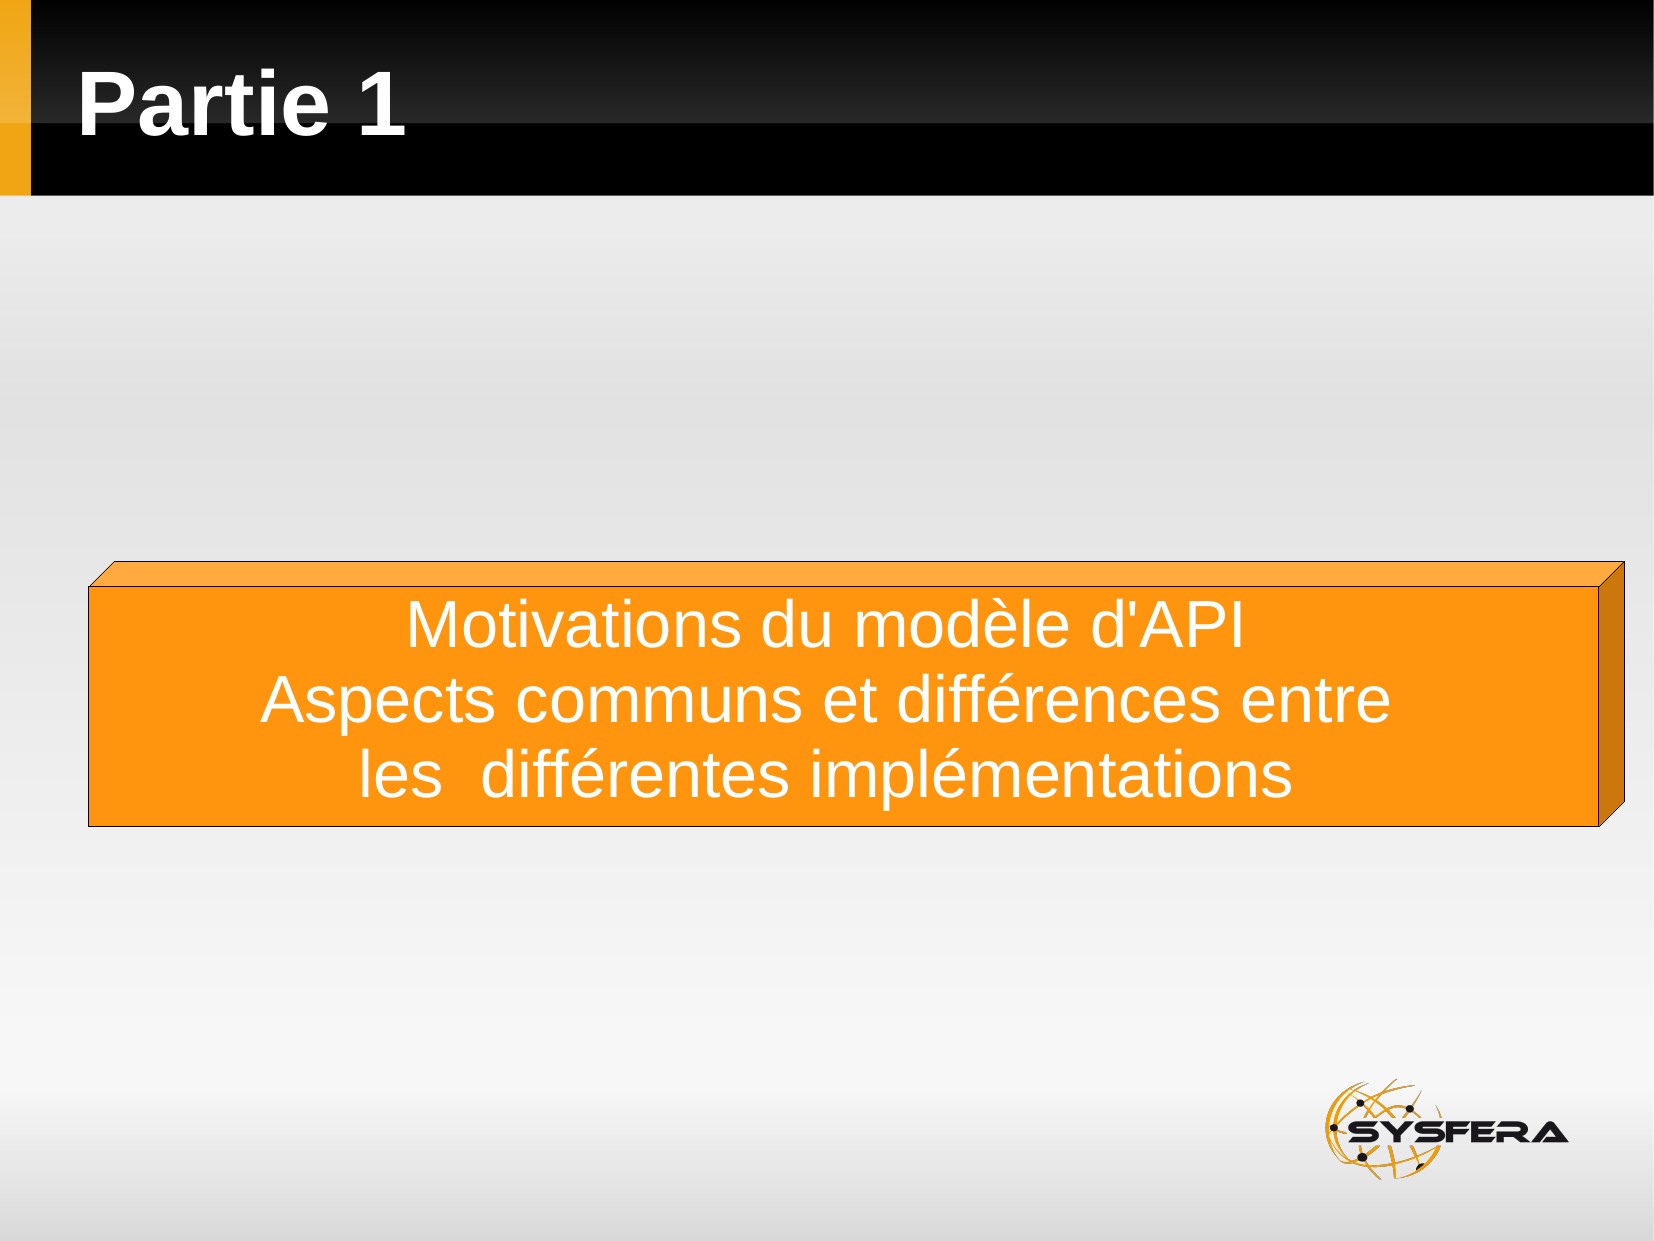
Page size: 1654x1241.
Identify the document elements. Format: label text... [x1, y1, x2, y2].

text_box [1571, 561, 1625, 827]
subtitle Motivations du modèle d'API Aspects communs et différences entre les différentes implémentations [82, 297, 1571, 1102]
title Partie 1 [76, 0, 1565, 208]
picture [0, 0, 1654, 1241]
